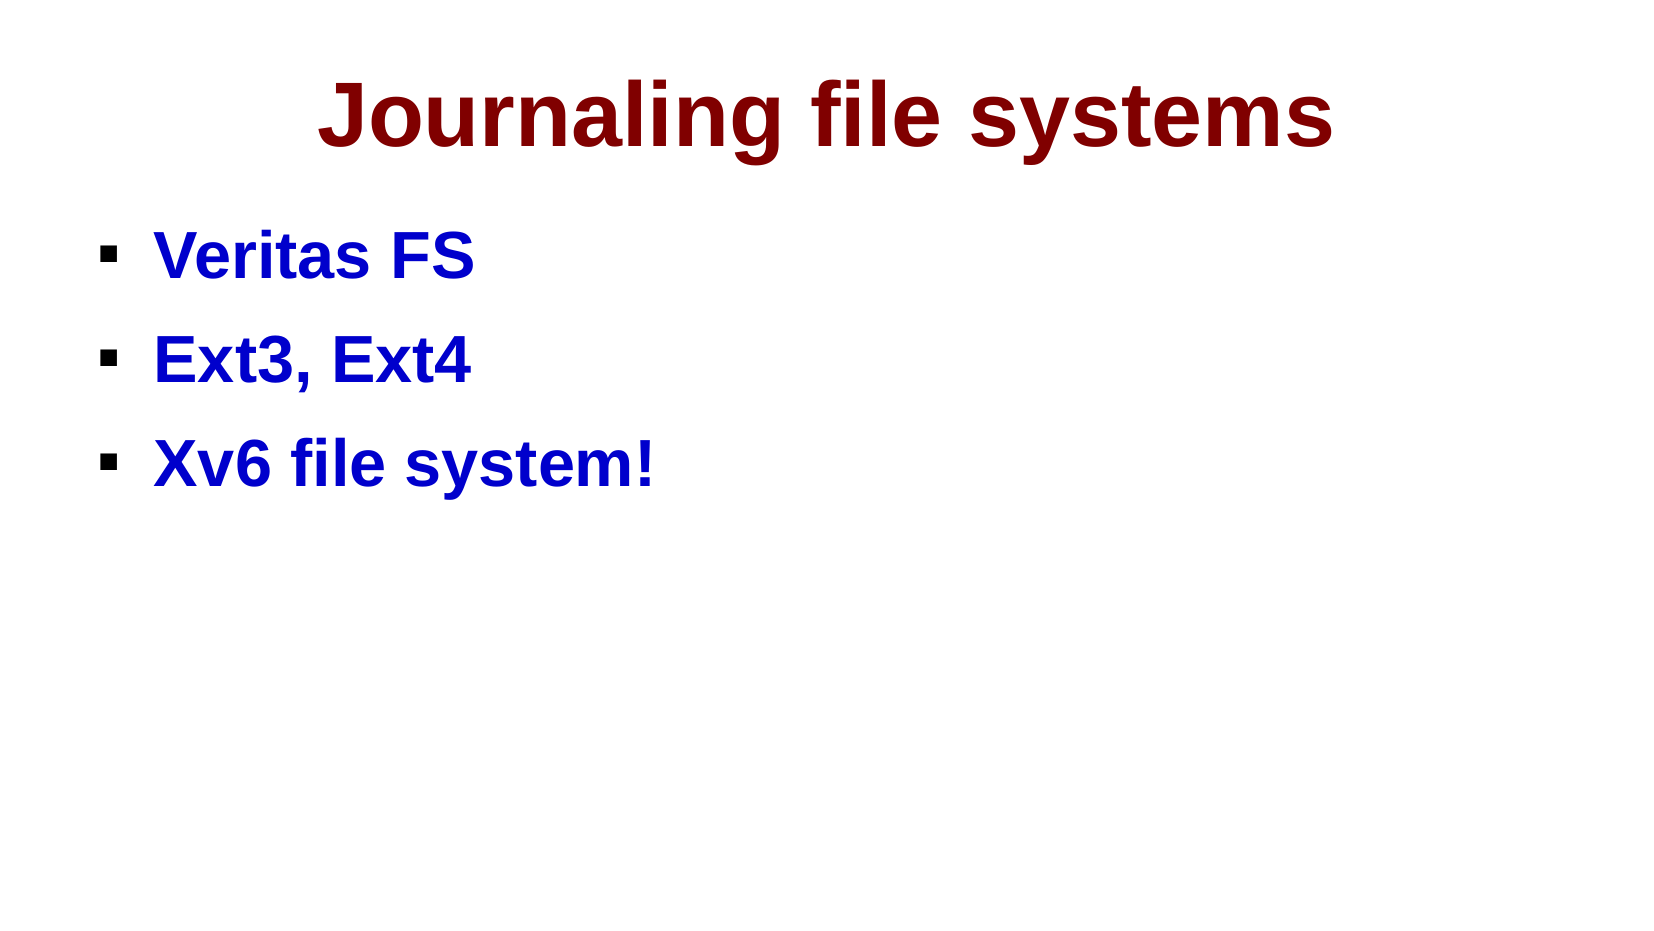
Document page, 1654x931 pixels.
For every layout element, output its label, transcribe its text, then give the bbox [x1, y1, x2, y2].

title Journaling file systems [82, 37, 1571, 193]
list Veritas FS Ext3, Ext4 Xv6 file system! [82, 217, 1571, 757]
